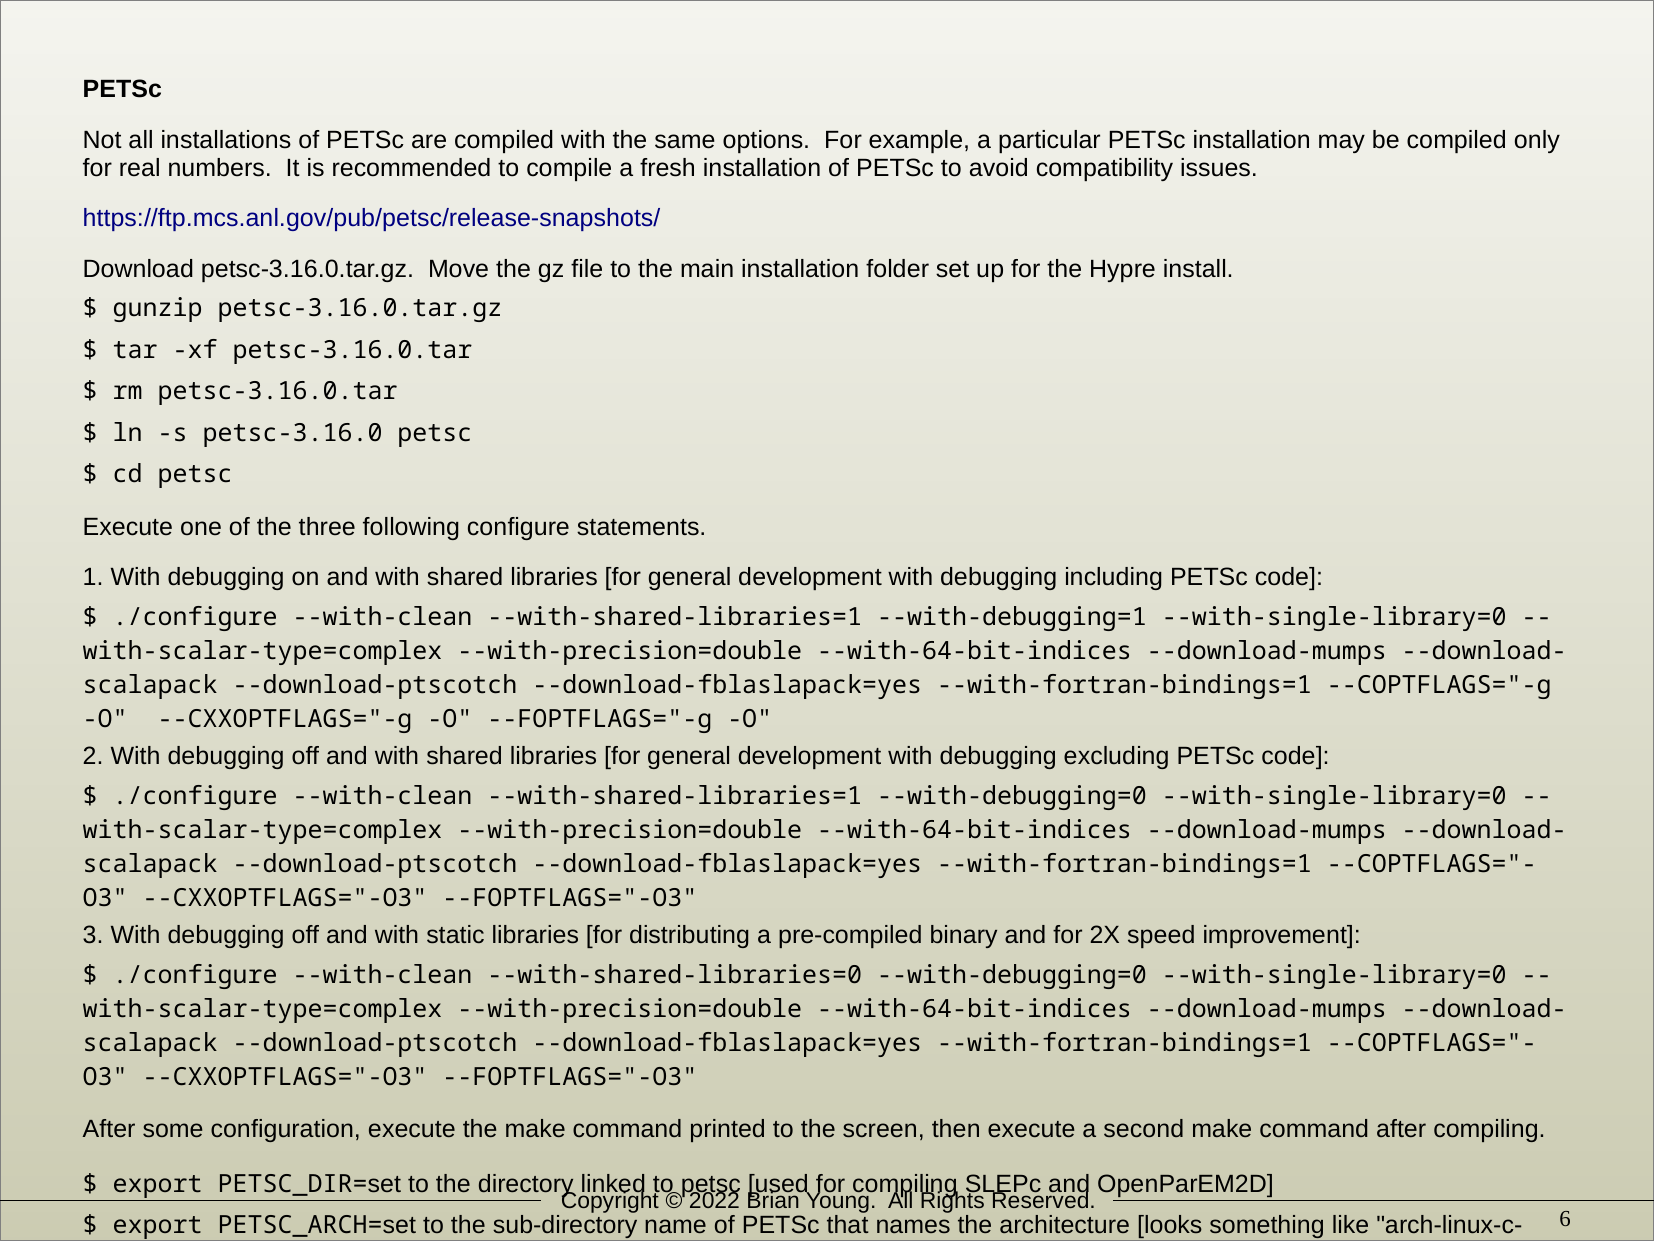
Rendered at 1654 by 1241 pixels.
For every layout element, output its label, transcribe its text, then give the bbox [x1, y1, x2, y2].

list PETSc Not all installations of PETSc are compiled with the same options. For example, a particular PETSc installation may be compiled only for real numbers. It is recommended to compile a fresh installation of PETSc to avoid compatibility issues. https://ftp.mcs.anl.gov/pub/petsc/release-snapshots/ Download petsc-3.16.0.tar.gz. Move the gz file to the main installation folder set up for the Hypre install. $ gunzip petsc-3.16.0.tar.gz $ tar -xf petsc-3.16.0.tar $ rm petsc-3.16.0.tar $ ln -s petsc-3.16.0 petsc $ cd petsc Execute one of the three following configure statements. 1. With debugging on and with shared libraries [for general development with debugging including PETSc code]: $ ./configure --with-clean --with-shared-libraries=1 --with-debugging=1 --with-single-library=0 --with-scalar-type=complex --with-precision=double --with-64-bit-indices --download-mumps --download-scalapack --download-ptscotch --download-fblaslapack=yes --with-fortran-bindings=1 --COPTFLAGS="-g -O" --CXXOPTFLAGS="-g -O" --FOPTFLAGS="-g -O" 2. With debugging off and with shared libraries [for general development with debugging excluding PETSc code]: $ ./configure --with-clean --with-shared-libraries=1 --with-debugging=0 --with-single-library=0 --with-scalar-type=complex --with-precision=double --with-64-bit-indices --download-mumps --download-scalapack --download-ptscotch --download-fblaslapack=yes --with-fortran-bindings=1 --COPTFLAGS="-O3" --CXXOPTFLAGS="-O3" --FOPTFLAGS="-O3" 3. With debugging off and with static libraries [for distributing a pre-compiled binary and for 2X speed improvement]: $ ./configure --with-clean --with-shared-libraries=0 --with-debugging=0 --with-single-library=0 --with-scalar-type=complex --with-precision=double --with-64-bit-indices --download-mumps --download-scalapack --download-ptscotch --download-fblaslapack=yes --with-fortran-bindings=1 --COPTFLAGS="-O3" --CXXOPTFLAGS="-O3" --FOPTFLAGS="-O3" After some configuration, execute the make command printed to the screen, then execute a second make command after compiling. $ export PETSC_DIR=set to the directory linked to petsc [used for compiling SLEPc and OpenParEM2D] $ export PETSC_ARCH=set to the sub-directory name of PETSc that names the architecture [looks something like "arch-linux-c-debug"] [82, 75, 1571, 1241]
